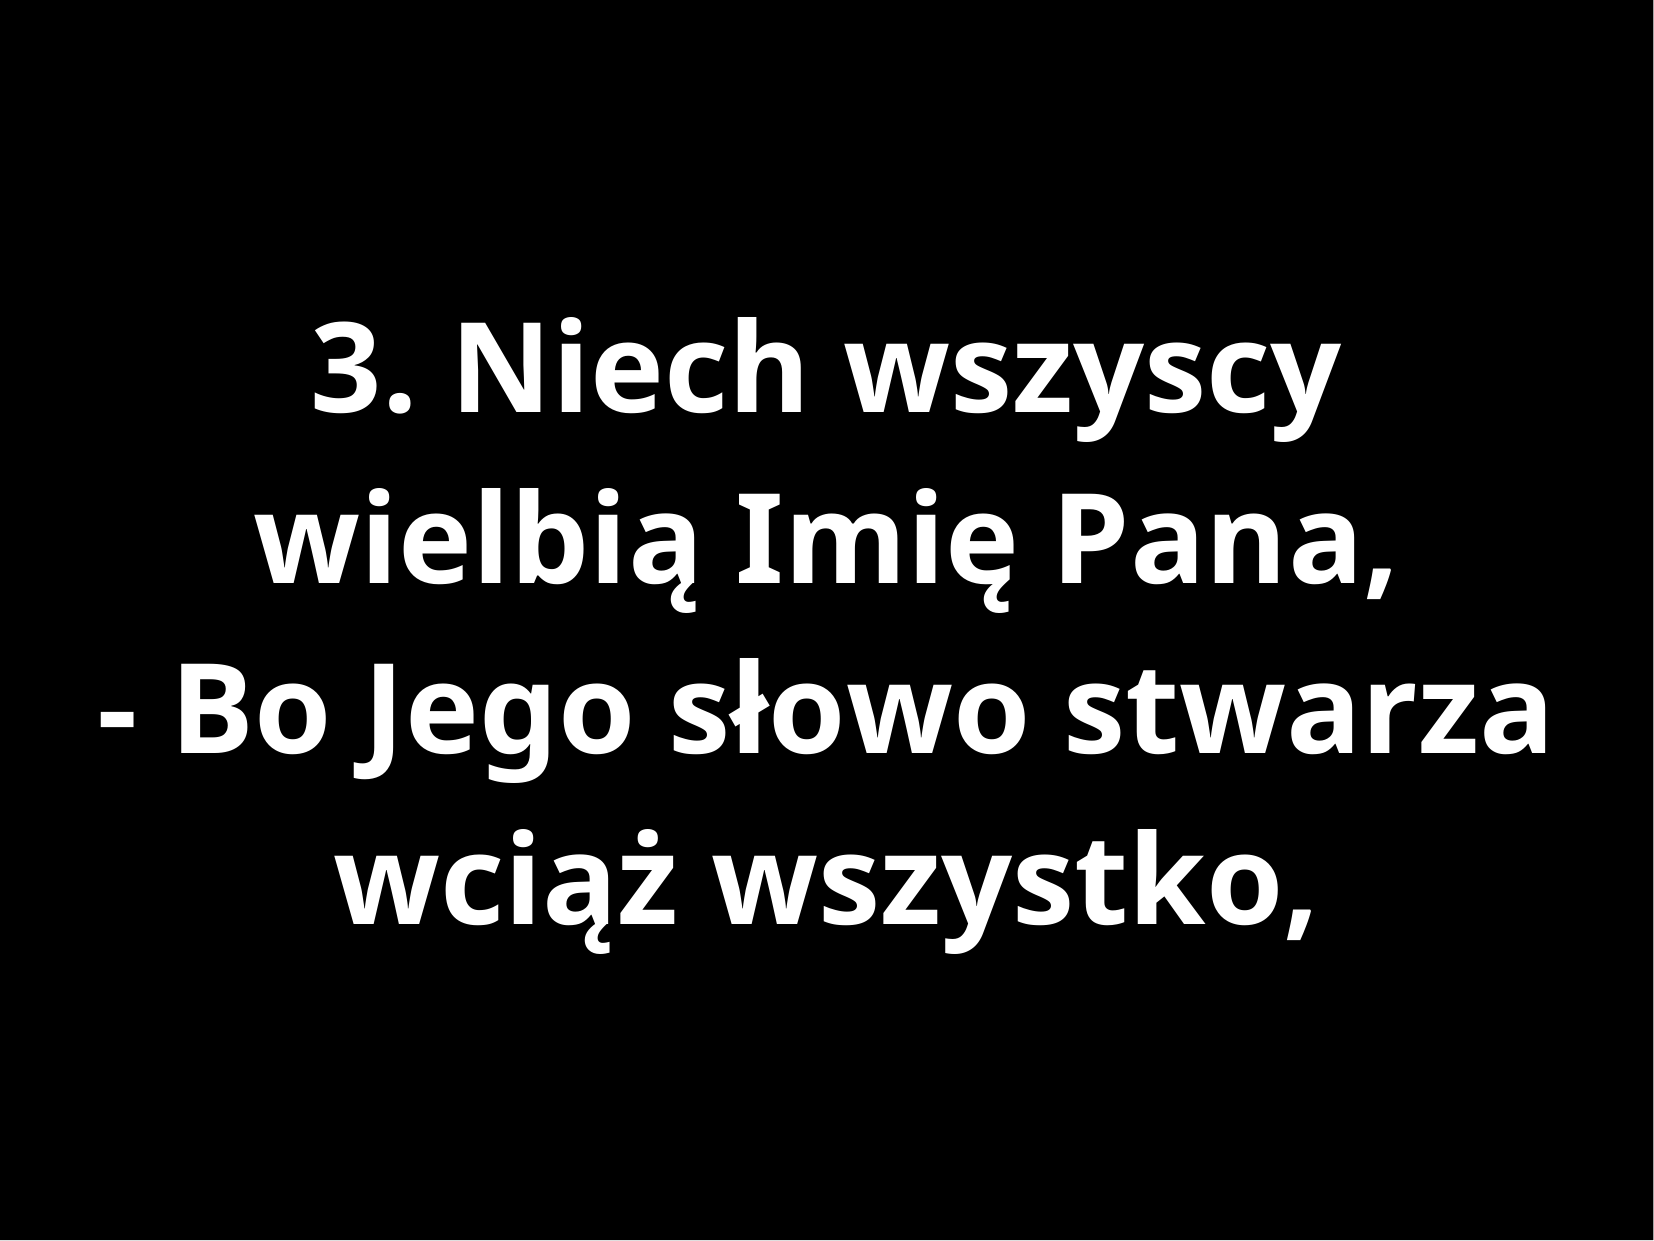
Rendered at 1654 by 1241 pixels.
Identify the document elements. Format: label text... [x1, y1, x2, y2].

title 3. Niech wszyscy wielbią Imię Pana, - Bo Jego słowo stwarza wciąż wszystko, [0, 0, 1654, 1241]
